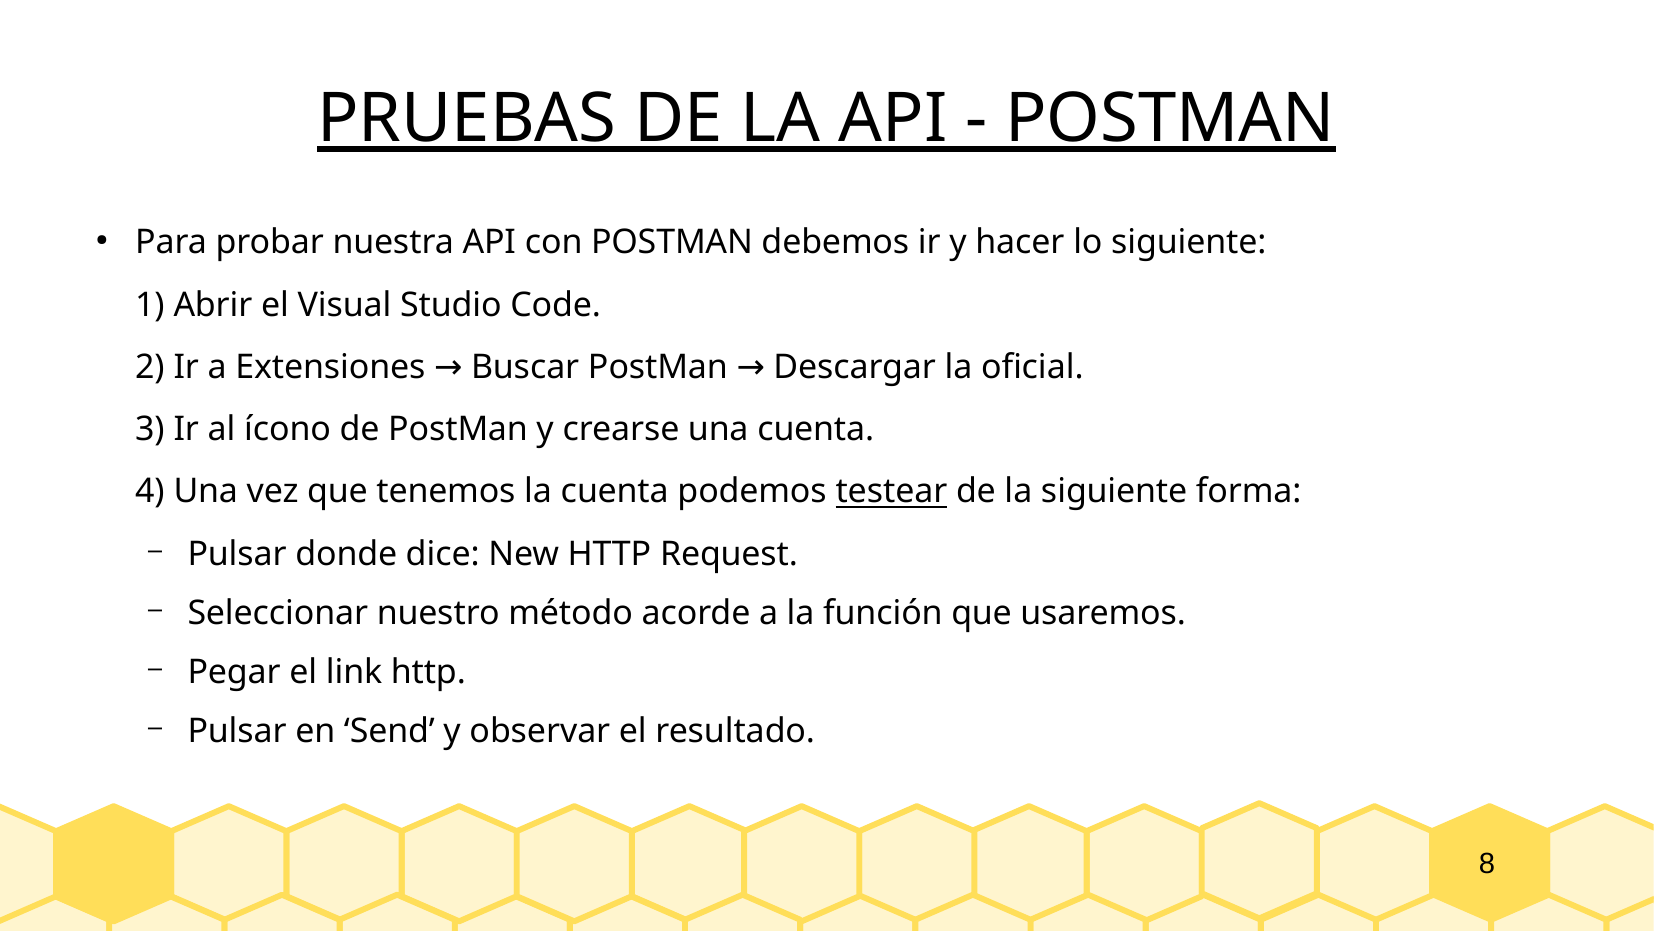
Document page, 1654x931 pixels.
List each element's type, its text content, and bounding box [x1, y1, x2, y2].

title PRUEBAS DE LA API - POSTMAN [82, 37, 1571, 193]
list Para probar nuestra API con POSTMAN debemos ir y hacer lo siguiente: 1) Abrir el Visual Studio Code. 2) Ir a Extensiones → Buscar PostMan → Descargar la oficial. 3) Ir al ícono de PostMan y crearse una cuenta. 4) Una vez que tenemos la cuenta podemos testear de la siguiente forma: Pulsar donde dice: New HTTP Request. Seleccionar nuestro método acorde a la función que usaremos. Pegar el link http. Pulsar en ‘Send’ y observar el resultado. [82, 217, 1571, 758]
